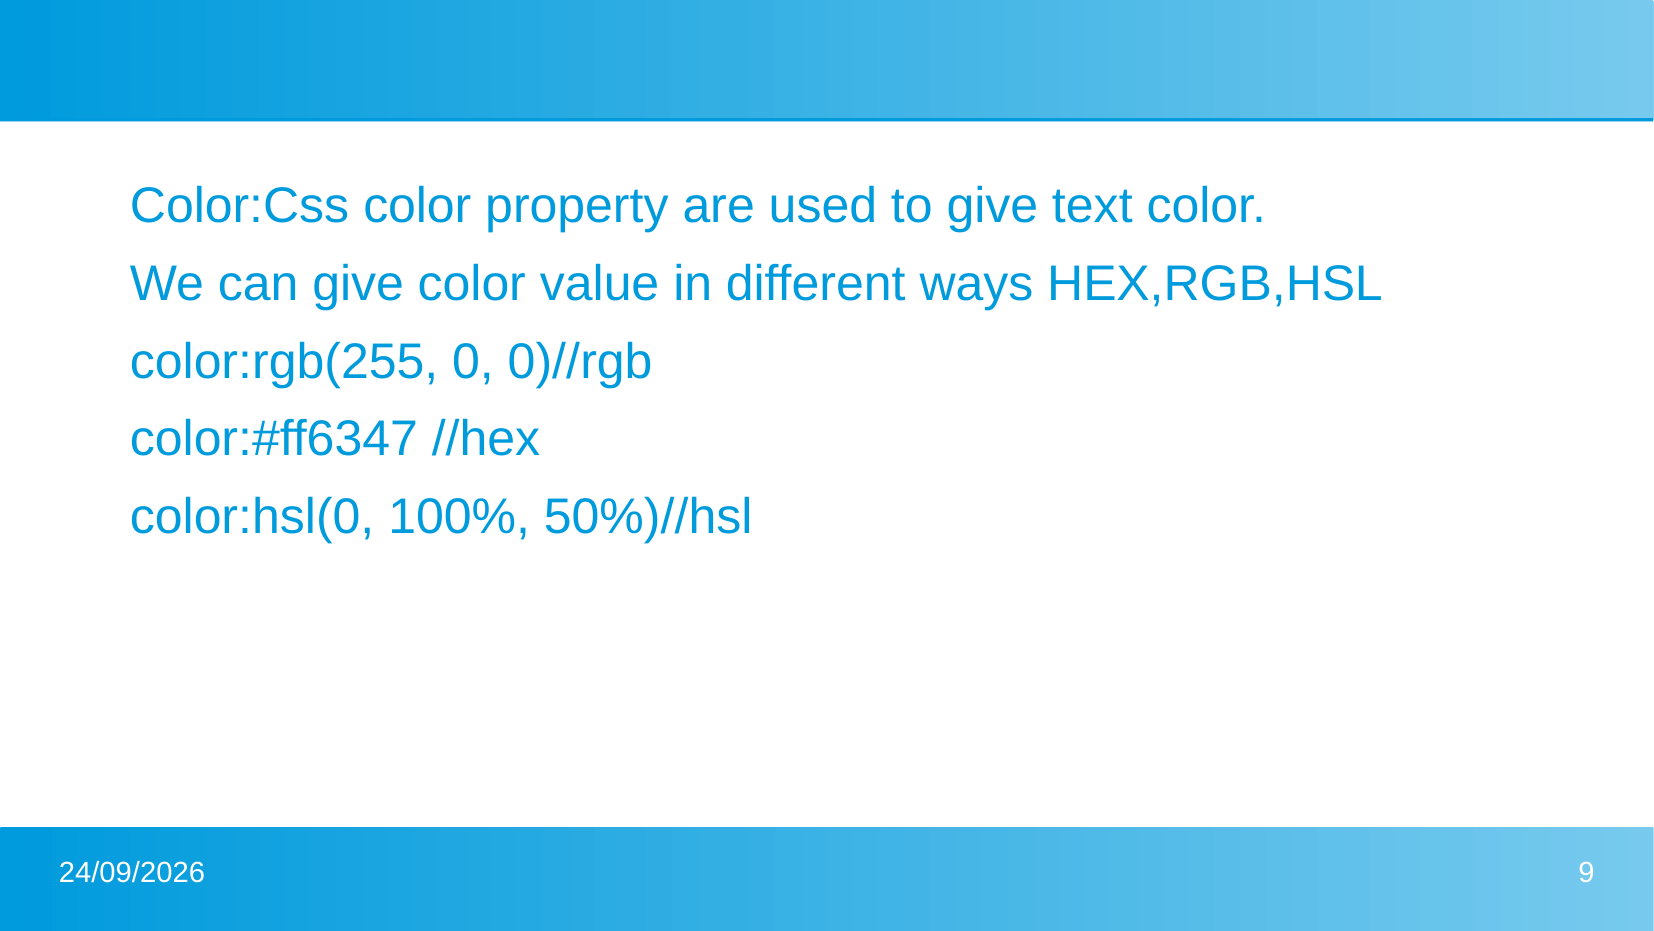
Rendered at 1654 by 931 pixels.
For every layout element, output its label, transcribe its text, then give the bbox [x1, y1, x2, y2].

list Color:Css color property are used to give text color. We can give color value in different ways HEX,RGB,HSL color:rgb(255, 0, 0)//rgb color:#ff6347 //hex color:hsl(0, 100%, 50%)//hsl [59, 177, 1595, 768]
